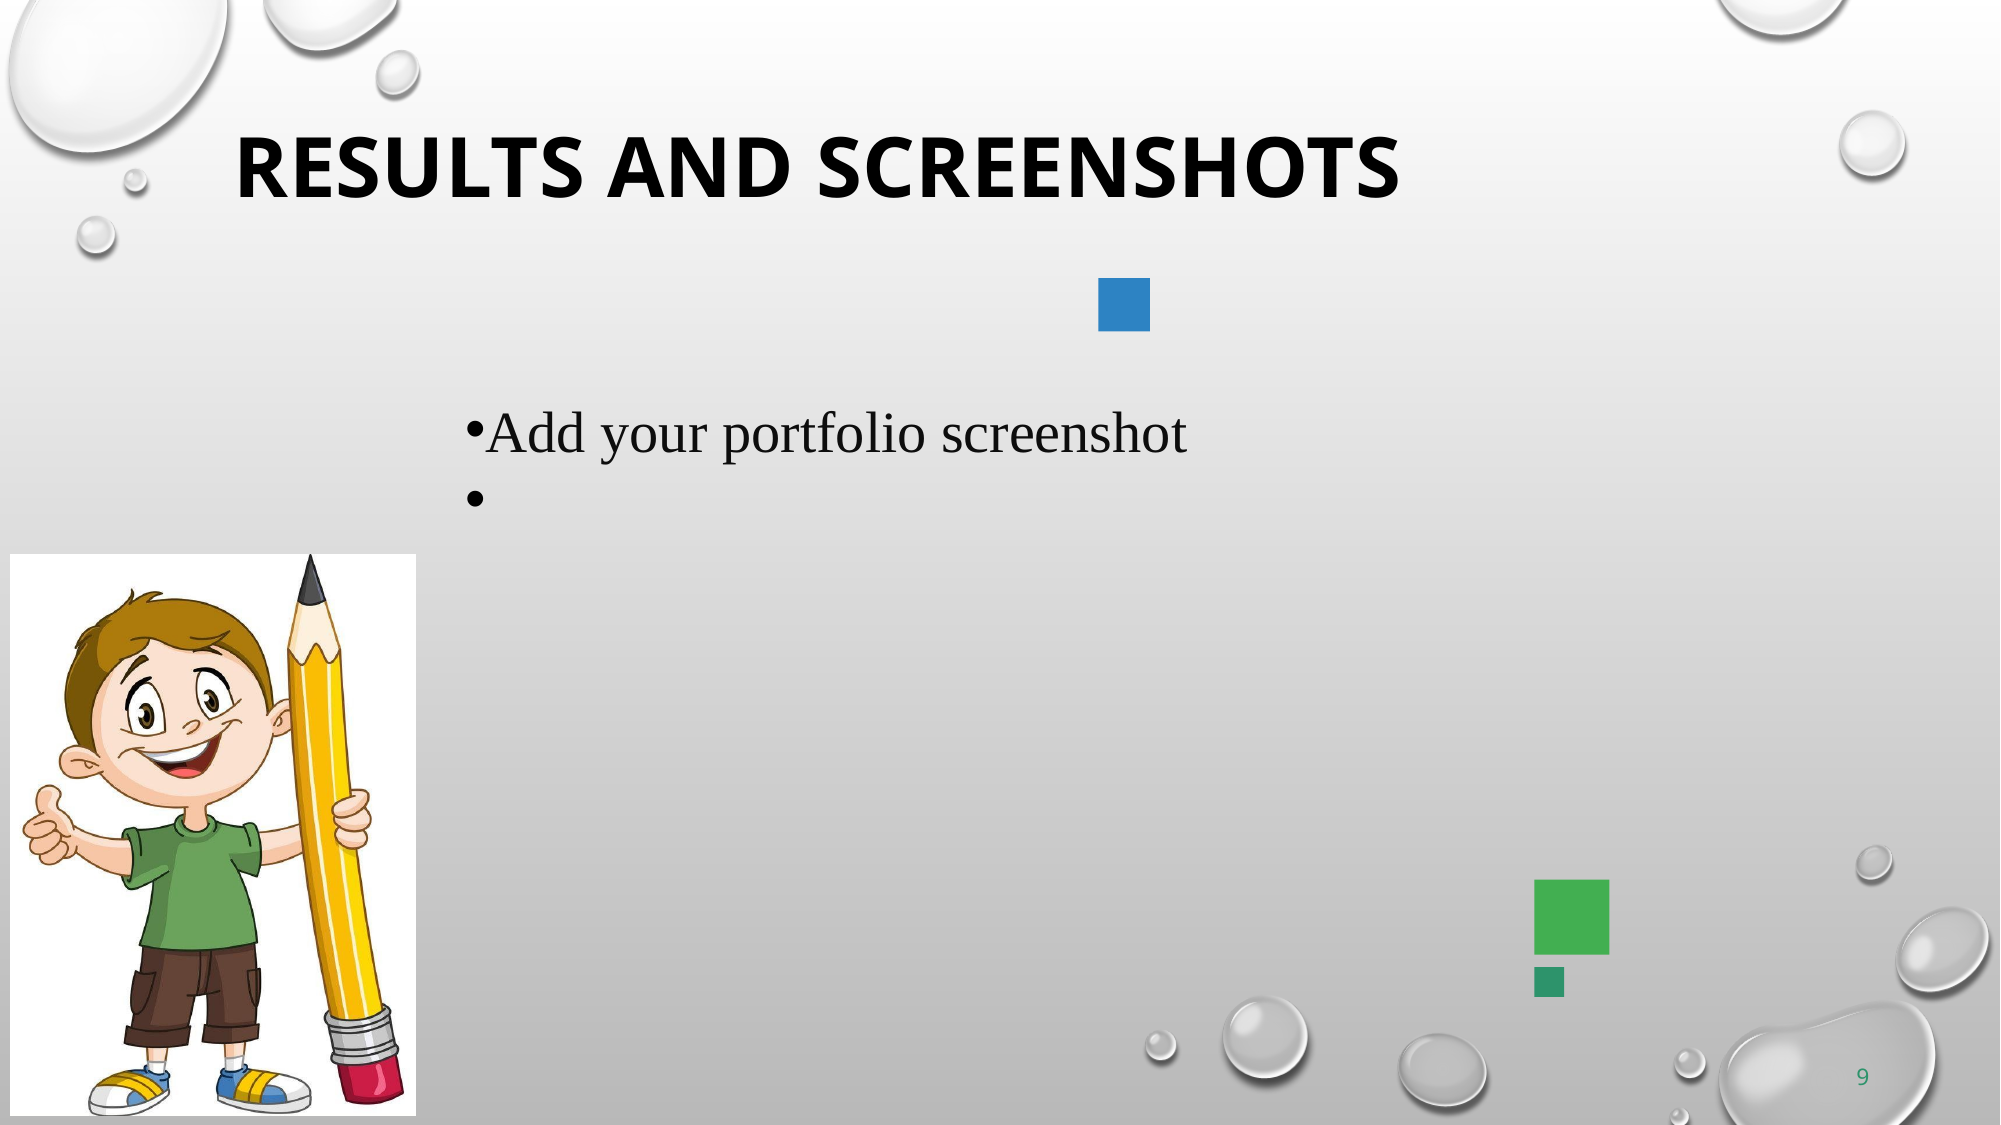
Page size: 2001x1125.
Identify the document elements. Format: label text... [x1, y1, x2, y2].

text_box [1534, 967, 1565, 997]
text_box Add your portfolio screenshot [450, 386, 1850, 614]
text_box [1098, 278, 1150, 332]
title RESULTS AND SCREENSHOTS [121, 110, 1513, 215]
text_box 9 [1849, 1061, 1888, 1094]
text_box [1534, 879, 1610, 955]
picture [10, 554, 416, 1116]
